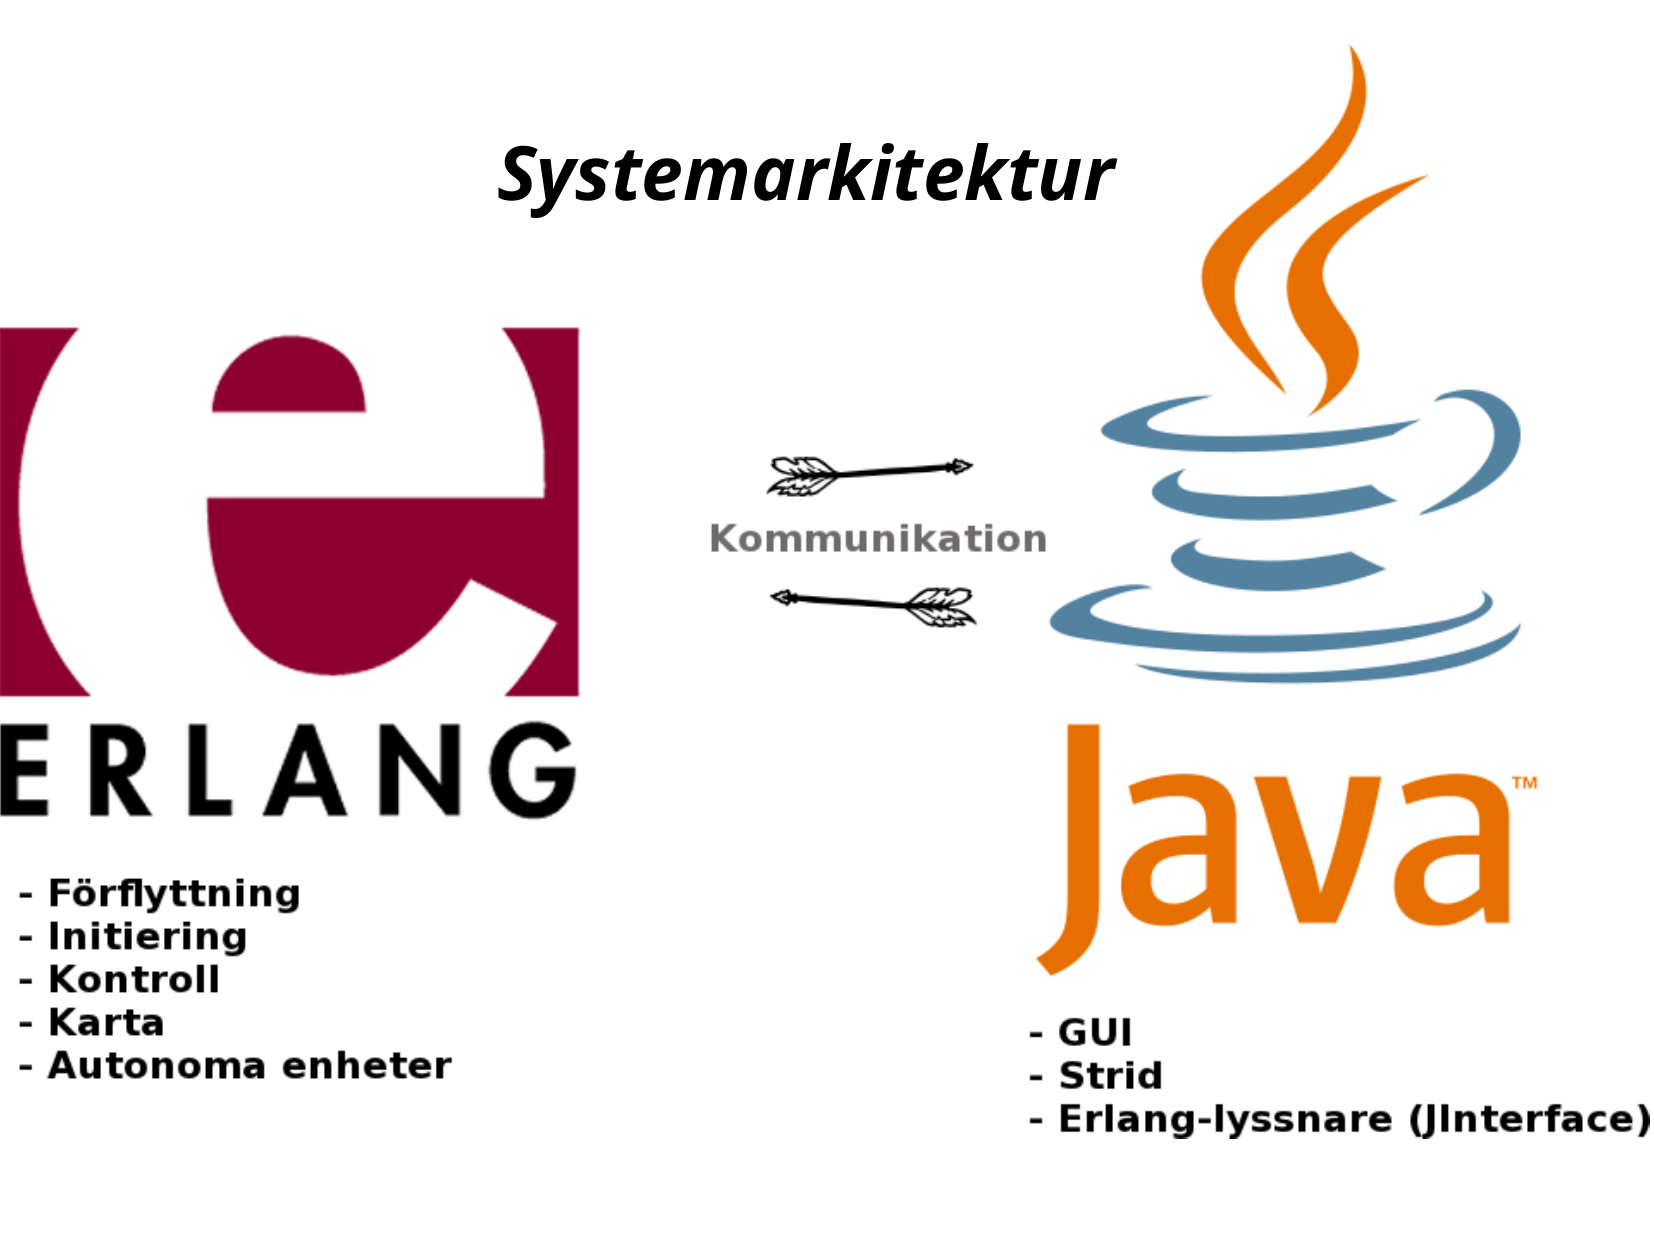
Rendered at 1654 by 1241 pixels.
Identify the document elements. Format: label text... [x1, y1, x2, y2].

text_box Systemarkitektur [150, 112, 1463, 213]
picture [0, 44, 1650, 1139]
